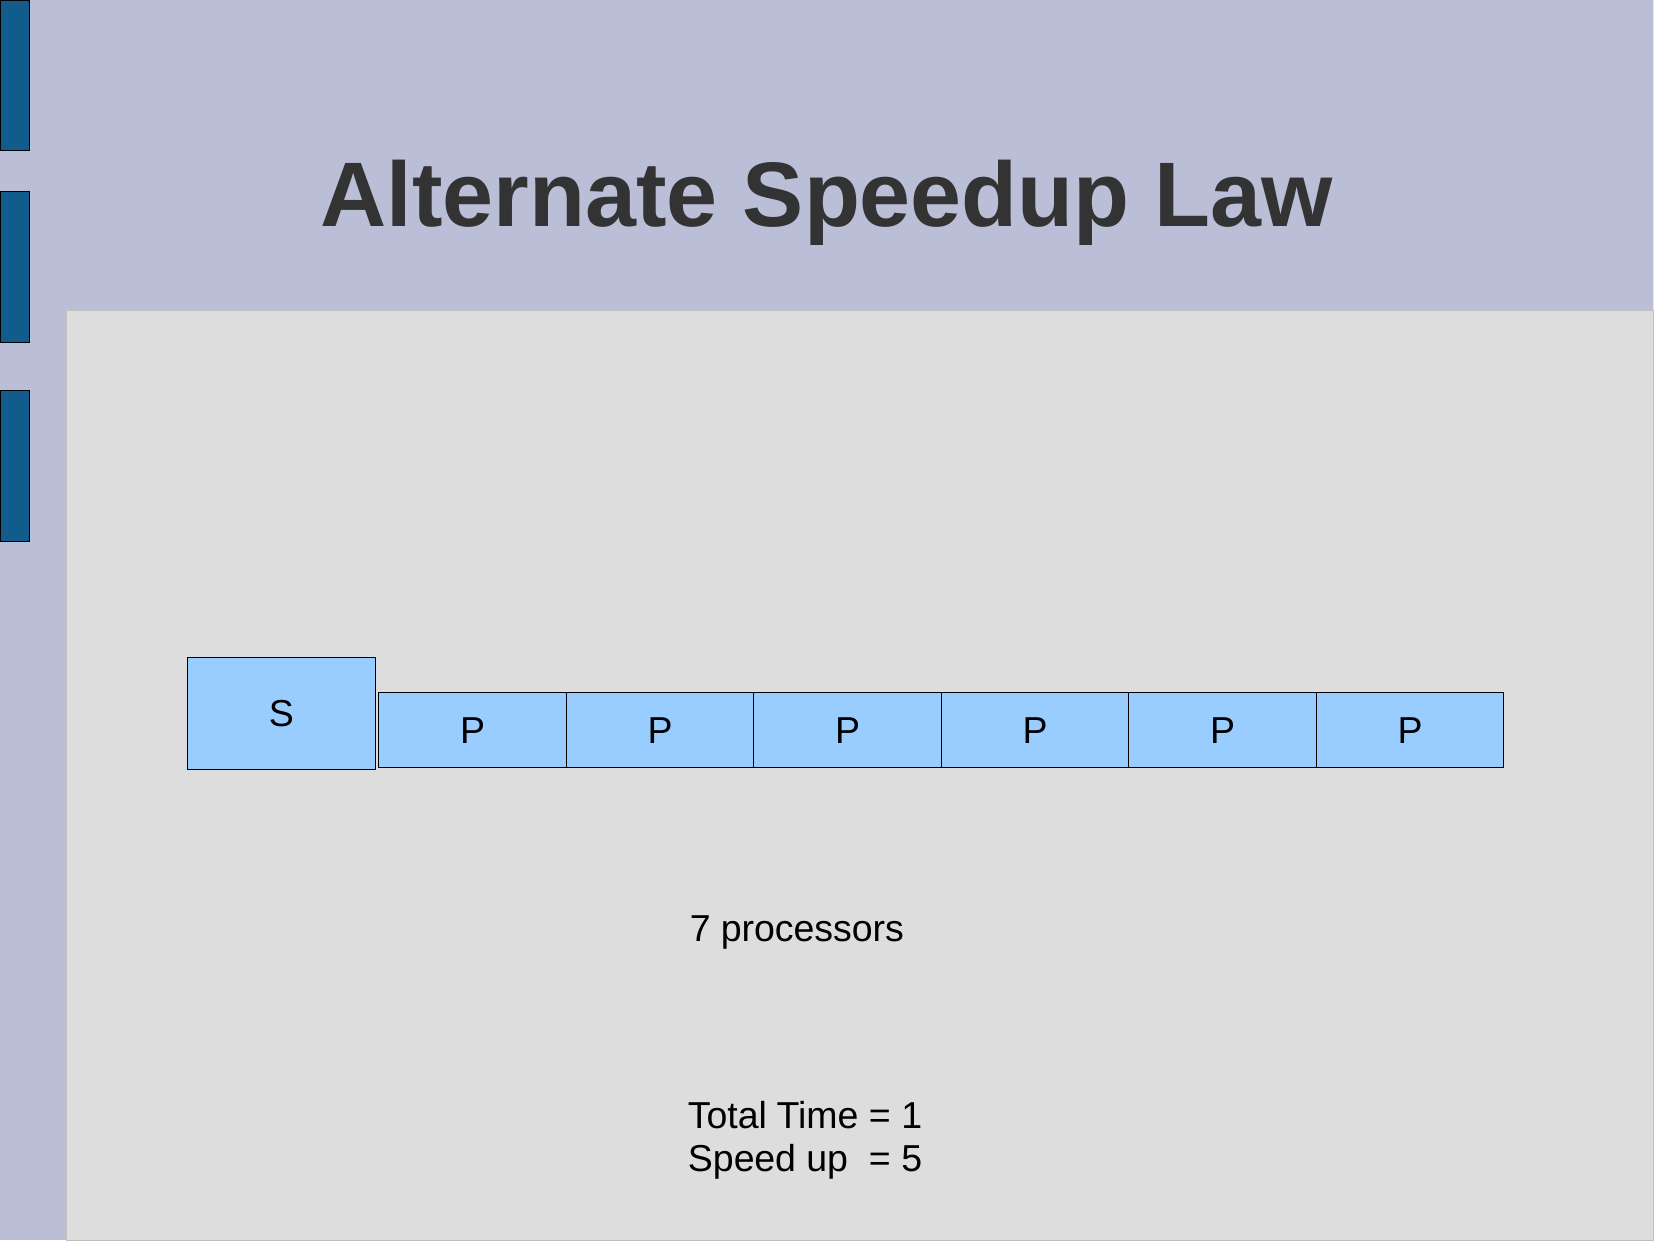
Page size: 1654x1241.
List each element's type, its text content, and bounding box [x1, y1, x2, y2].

text_box P [378, 692, 566, 768]
text_box P [941, 692, 1128, 768]
text_box 7 processors [675, 900, 919, 957]
title Alternate Speedup Law [121, 91, 1534, 299]
text_box P [1316, 692, 1504, 768]
text_box P [1128, 692, 1316, 768]
text_box Total Time = 1 Speed up = 5 [673, 1087, 938, 1187]
text_box P [753, 692, 941, 768]
text_box S [187, 657, 376, 770]
text_box P [566, 692, 753, 768]
